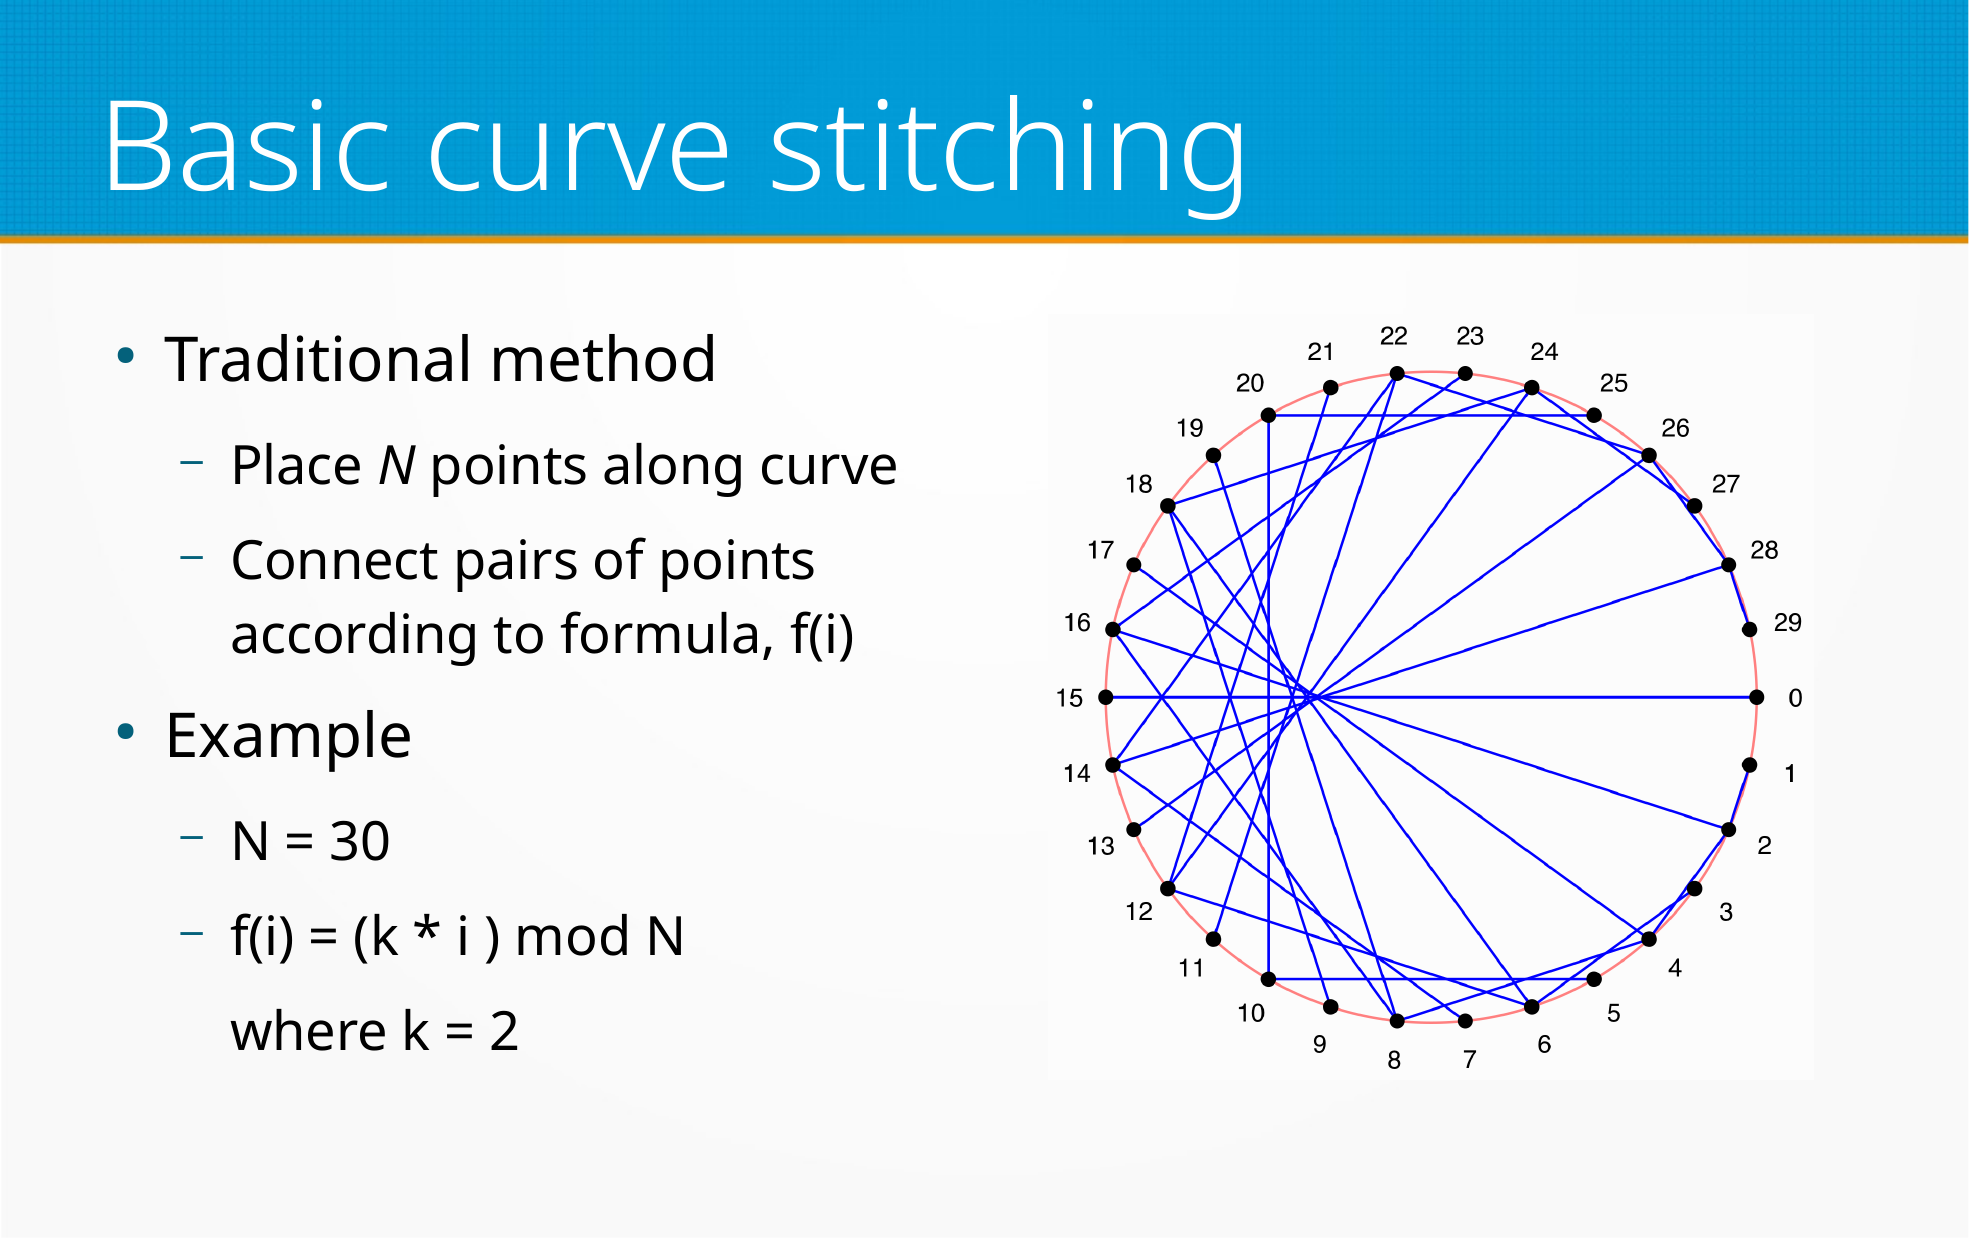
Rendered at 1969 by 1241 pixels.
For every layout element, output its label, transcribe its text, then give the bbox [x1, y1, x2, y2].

picture [0, 233, 1969, 1241]
title Basic curve stitching [98, 19, 1870, 227]
list Traditional method Place N points along curve Connect pairs of points according to formula, f(i) Example N = 30 f(i) = (k * i ) mod N where k = 2 [98, 315, 958, 1081]
